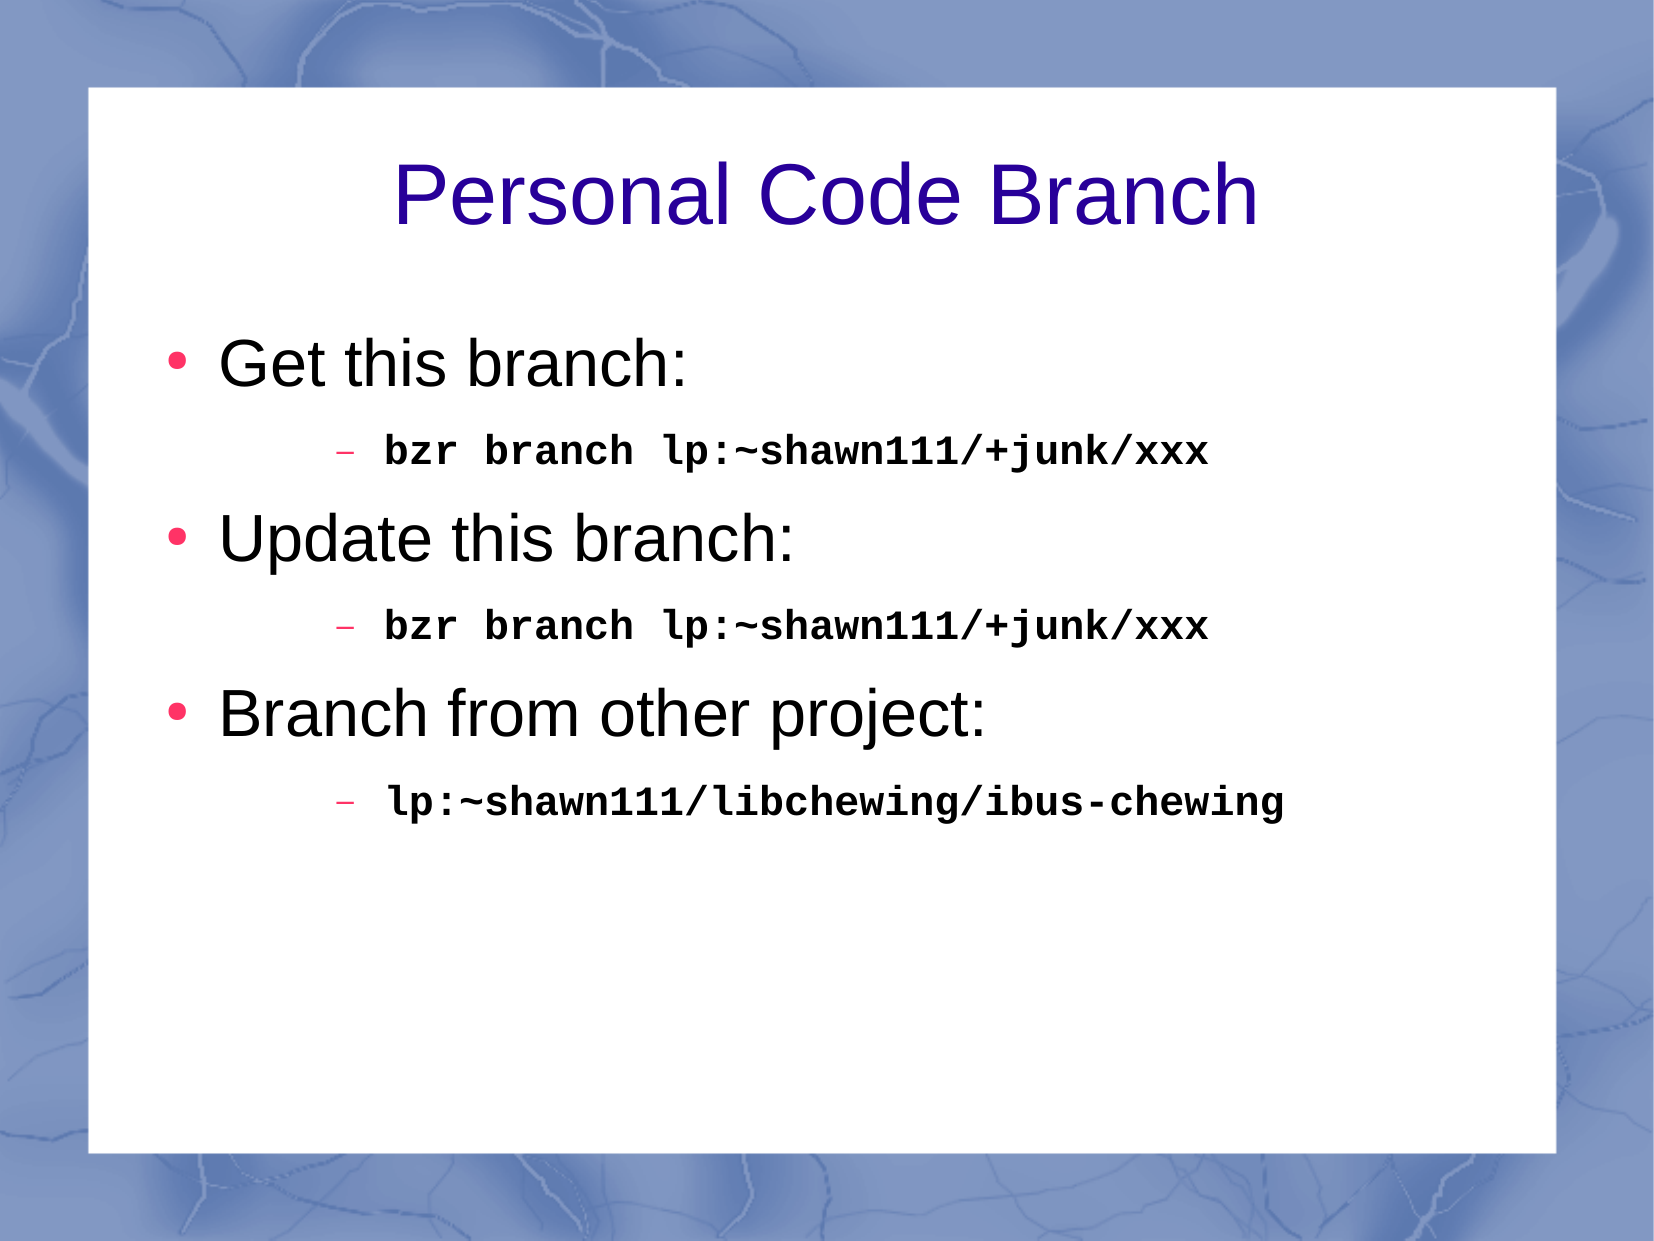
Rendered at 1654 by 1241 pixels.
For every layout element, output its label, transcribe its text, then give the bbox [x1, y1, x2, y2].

title Personal Code Branch [118, 90, 1536, 298]
picture [0, 0, 1654, 1241]
list Get this branch: bzr branch lp:~shawn111/+junk/xxx Update this branch: bzr branch lp:~shawn111/+junk/xxx Branch from other project: lp:~shawn111/libchewing/ibus-chewing [147, 325, 1506, 1045]
